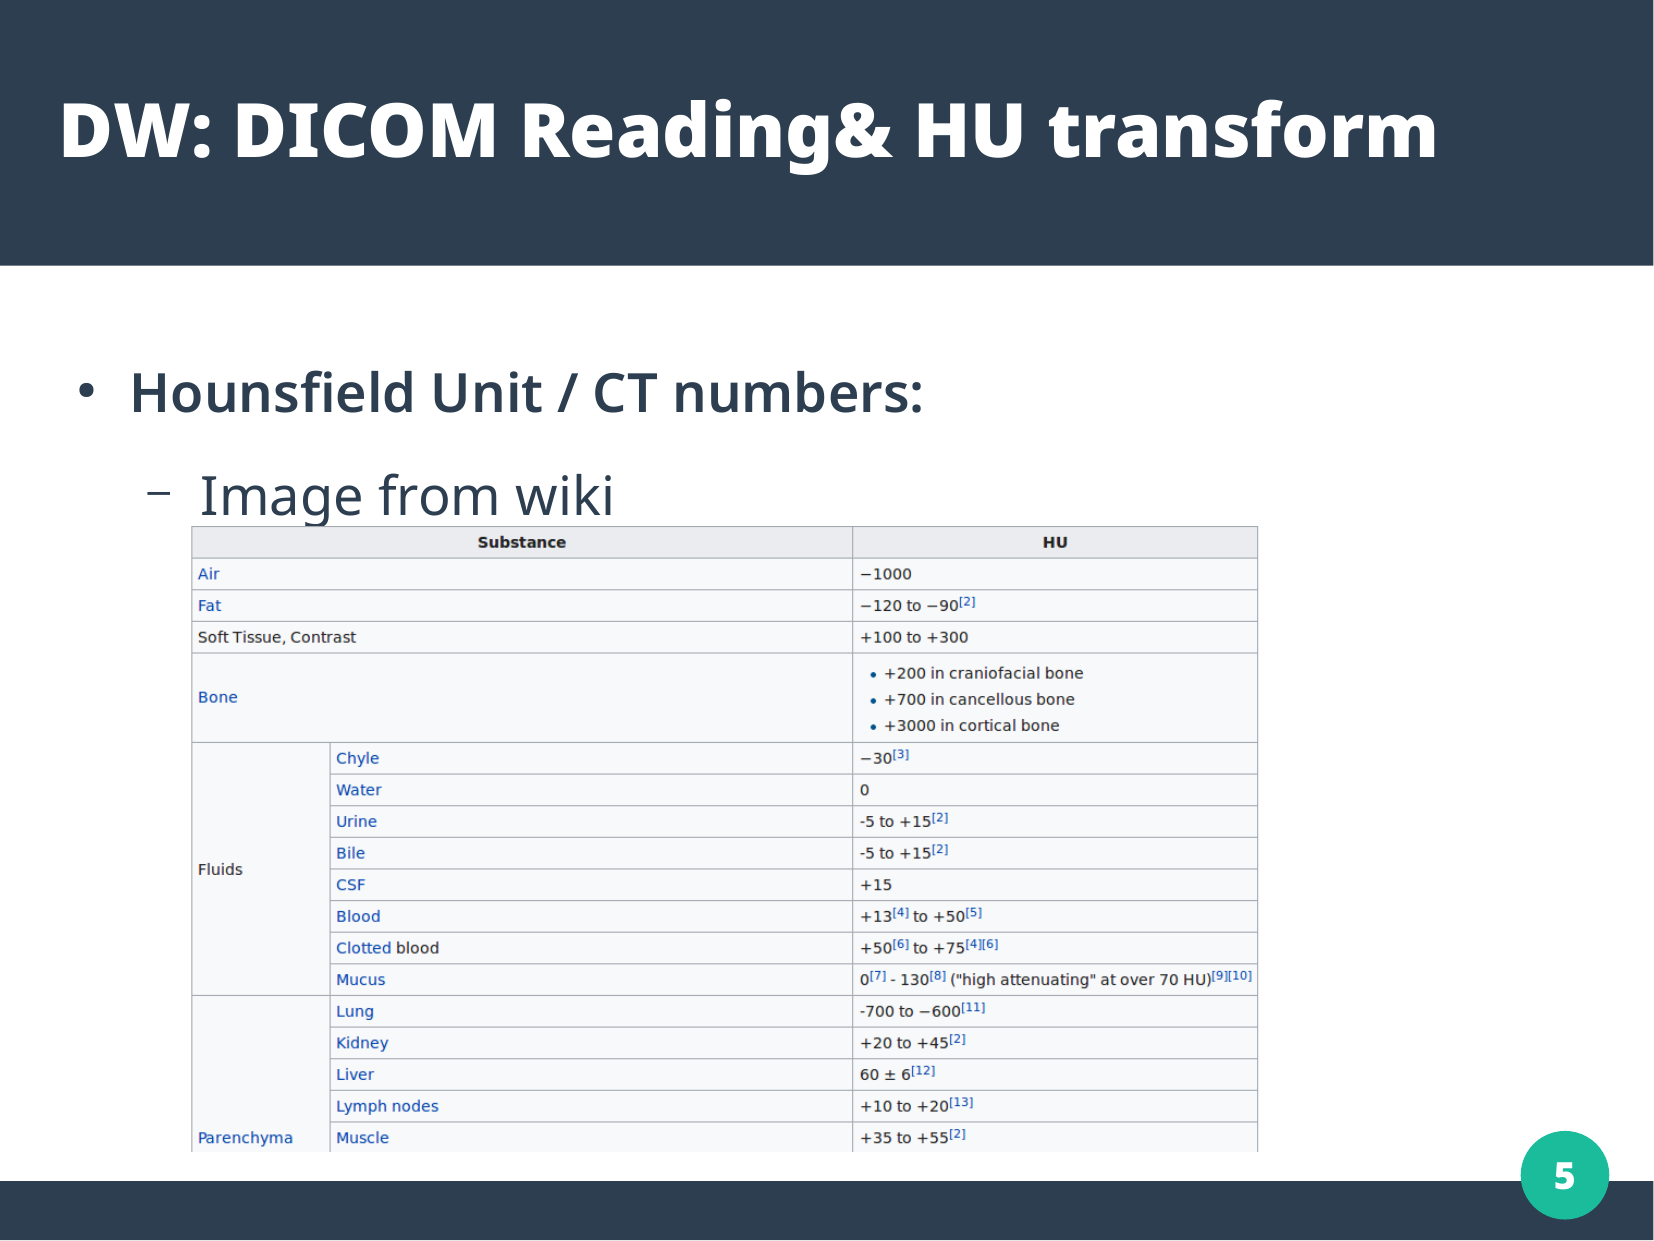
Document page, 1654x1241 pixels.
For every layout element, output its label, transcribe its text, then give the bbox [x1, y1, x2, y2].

picture [175, 526, 1329, 1152]
list Hounsfield Unit / CT numbers: Image from wiki [59, 354, 1595, 1152]
title DW: DICOM Reading& HU transform [59, 49, 1595, 207]
